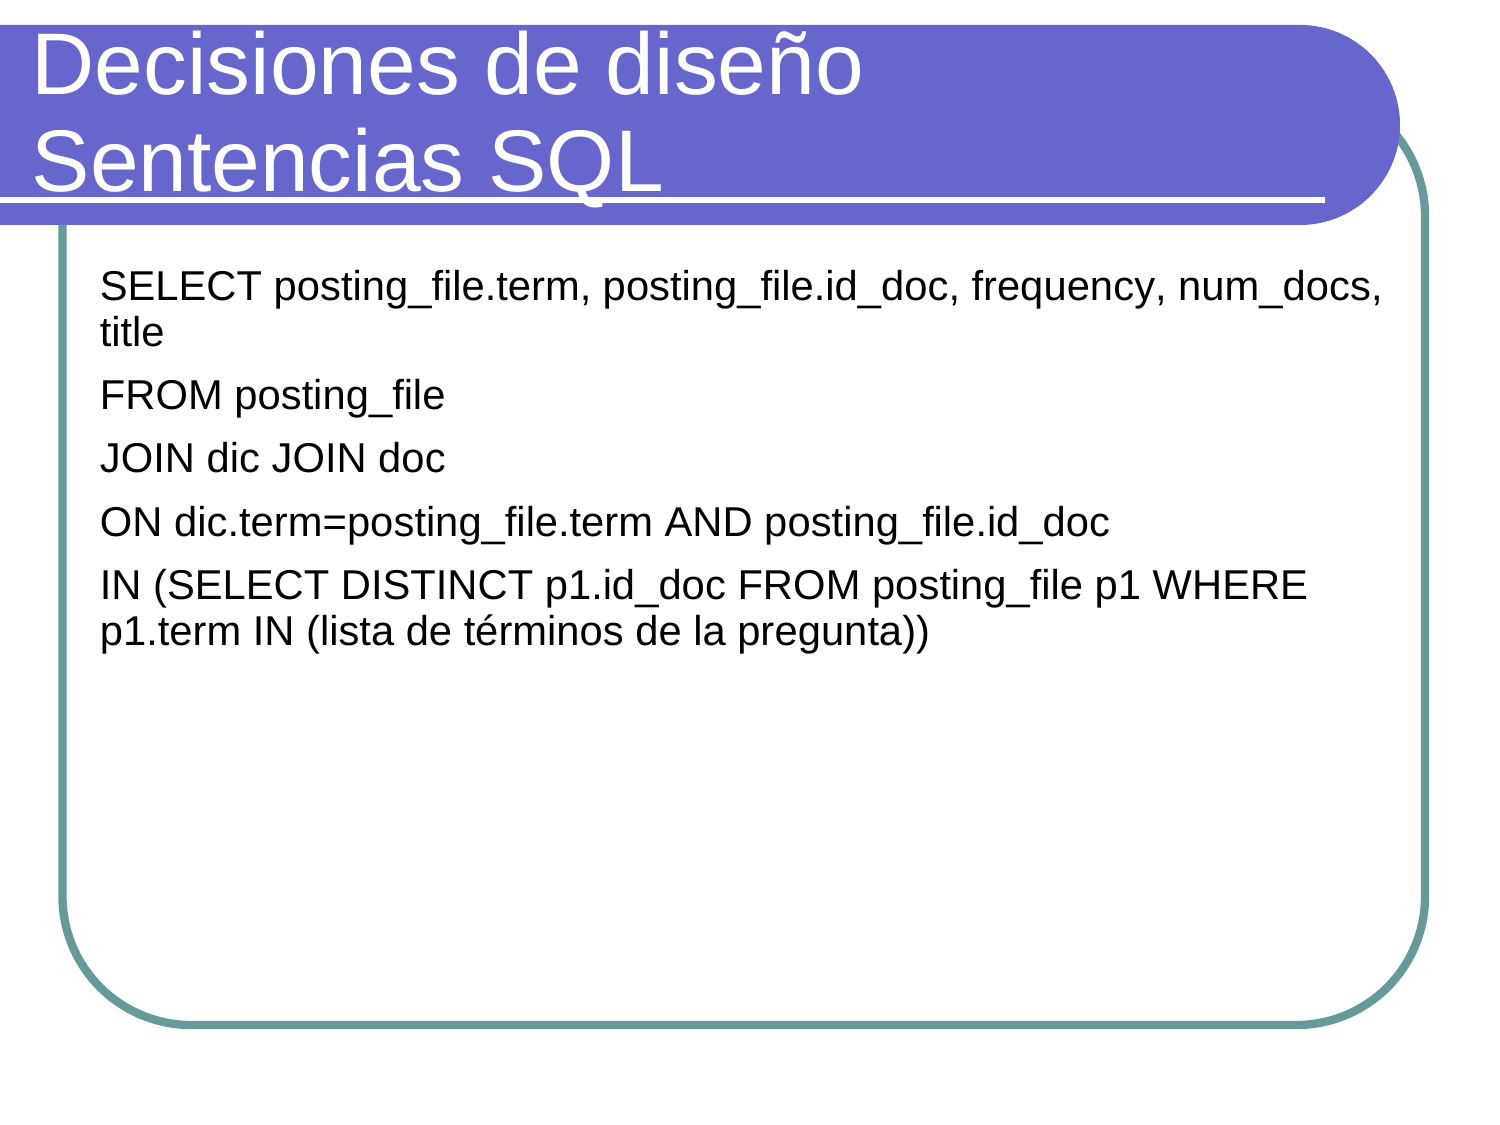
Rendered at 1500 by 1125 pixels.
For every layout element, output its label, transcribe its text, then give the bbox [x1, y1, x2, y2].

title Decisiones de diseño Sentencias SQL [31, 7, 1347, 218]
list SELECT posting_file.term, posting_file.id_doc, frequency, num_docs, title FROM posting_file JOIN dic JOIN doc ON dic.term=posting_file.term AND posting_file.id_doc IN (SELECT DISTINCT p1.id_doc FROM posting_file p1 WHERE p1.term IN (lista de términos de la pregunta)) [99, 262, 1401, 991]
